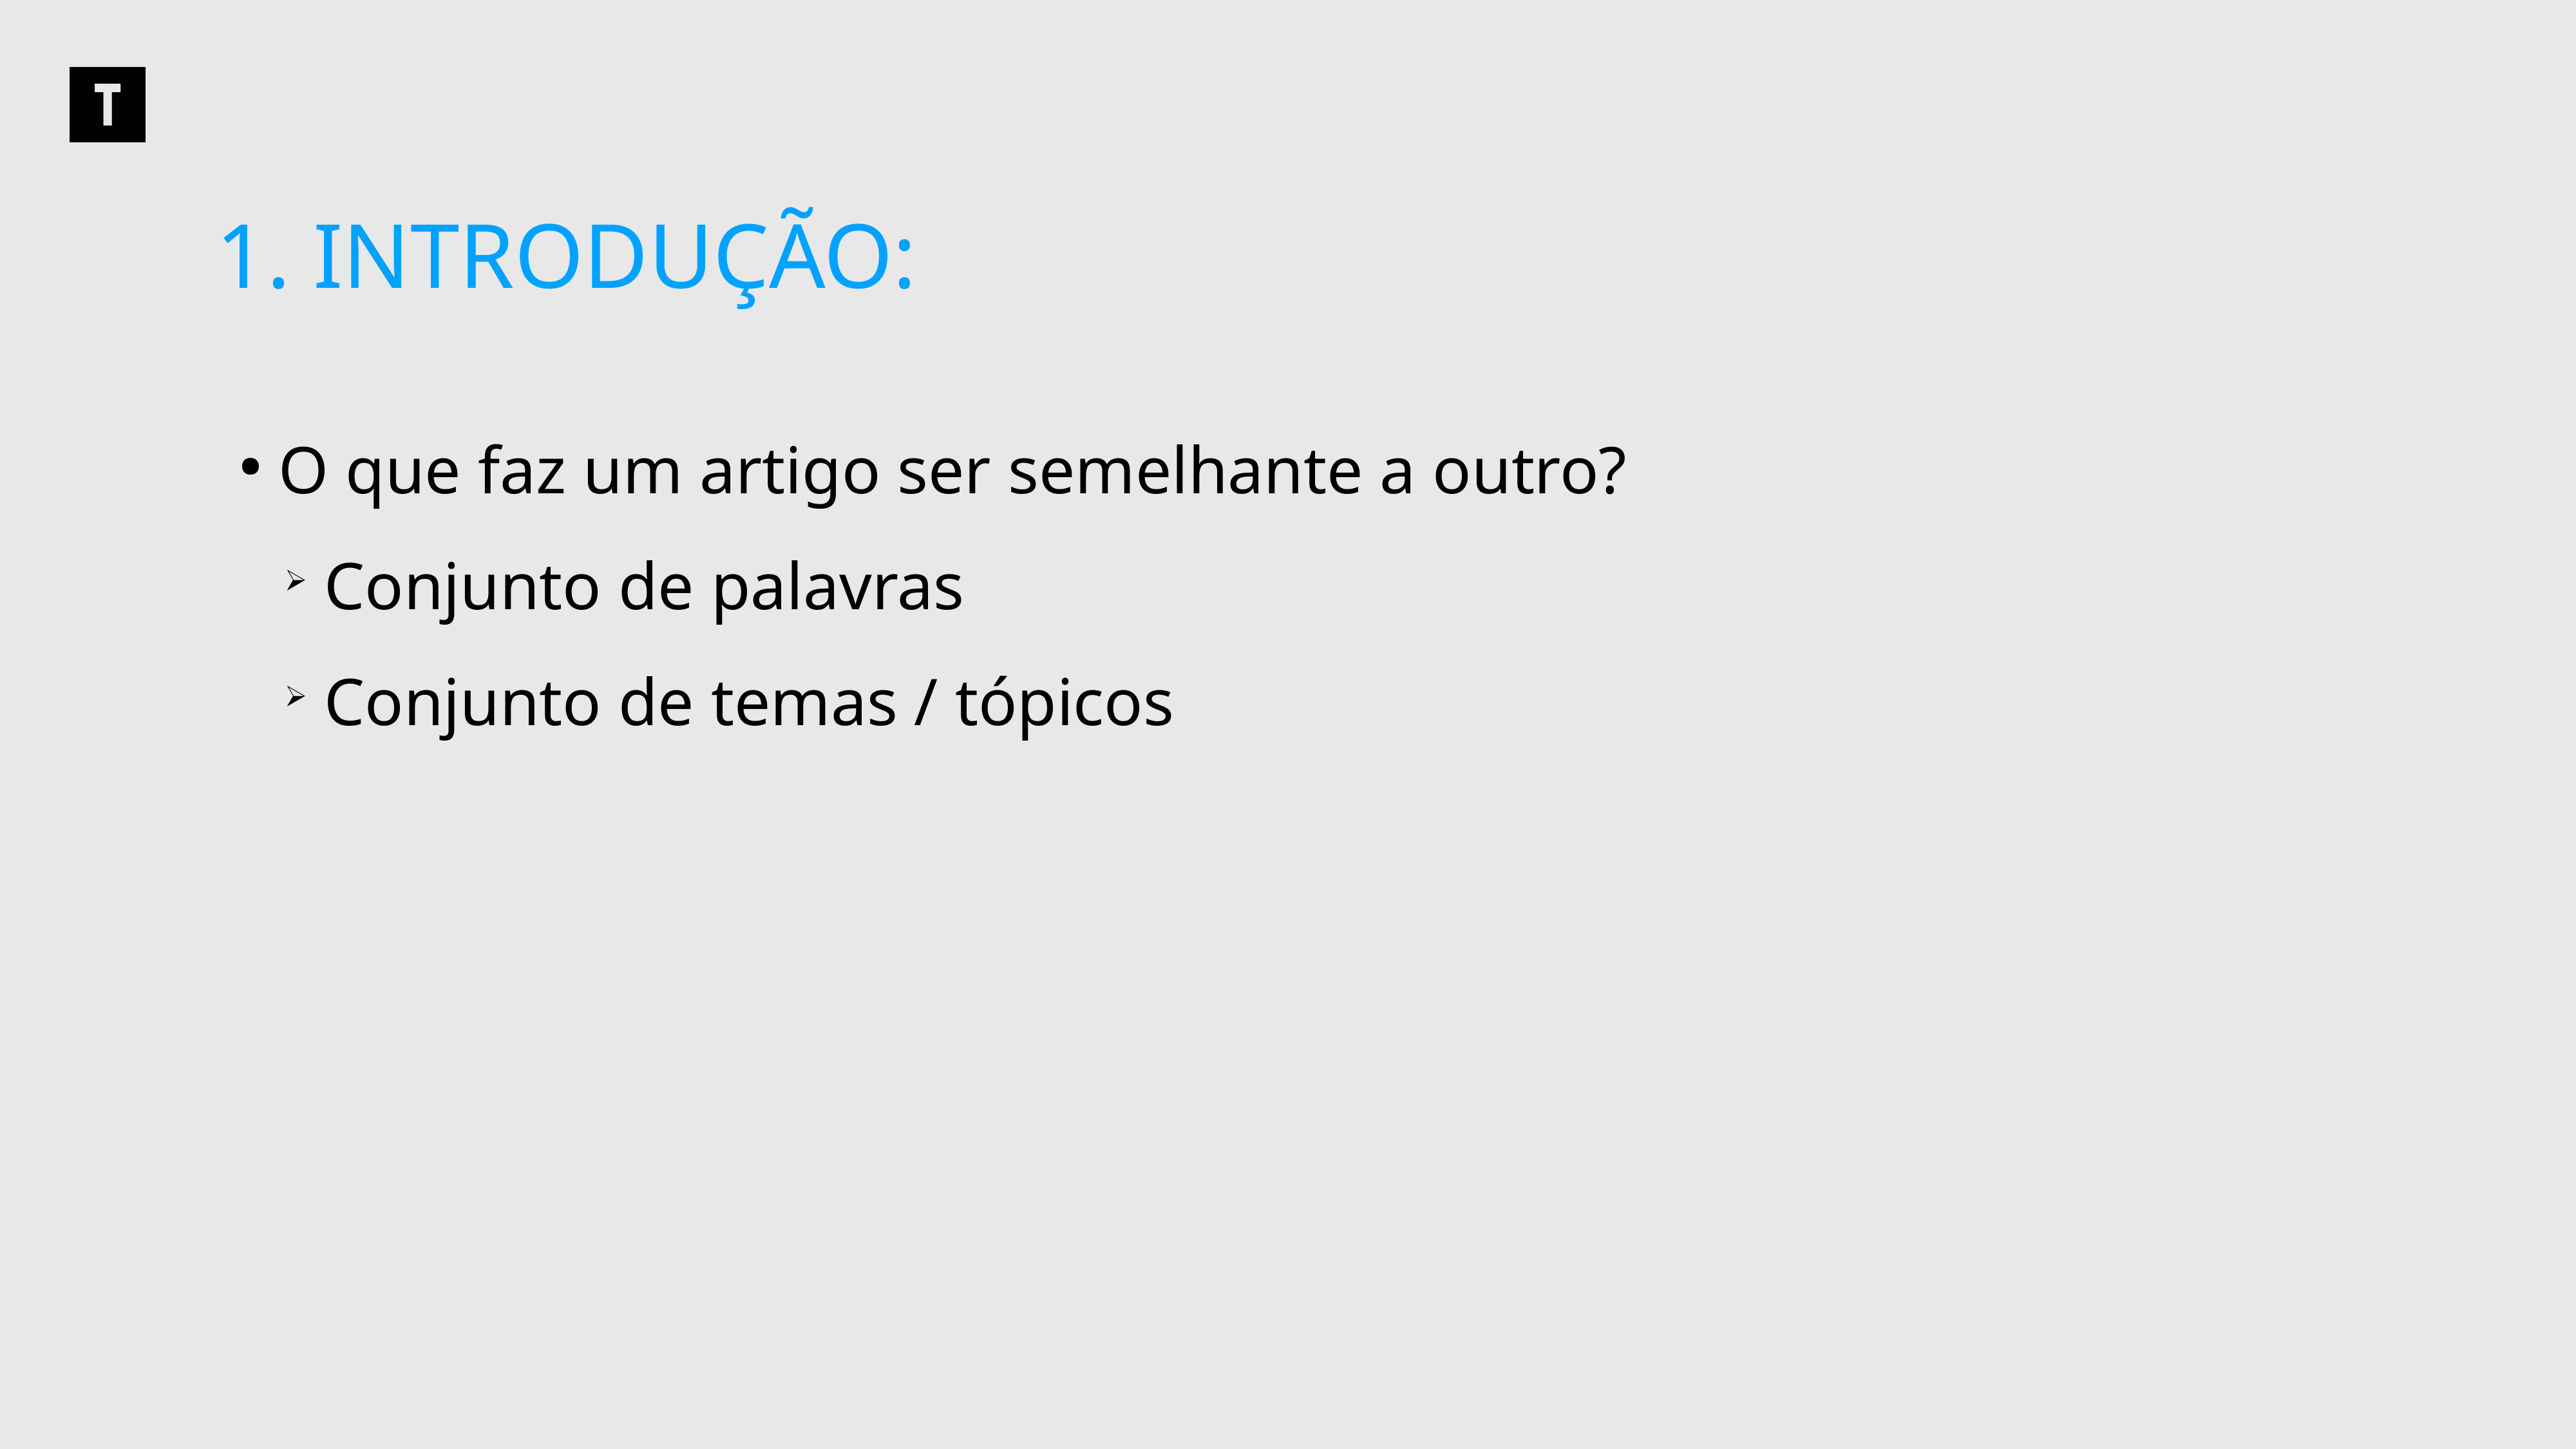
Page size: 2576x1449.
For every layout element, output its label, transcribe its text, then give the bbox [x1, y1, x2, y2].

text_box 1. INTRODUÇÃO: [211, 194, 1719, 312]
text_box O que faz um artigo ser semelhante a outro? Conjunto de palavras Conjunto de temas / tópicos [211, 385, 2199, 589]
picture [70, 67, 146, 142]
